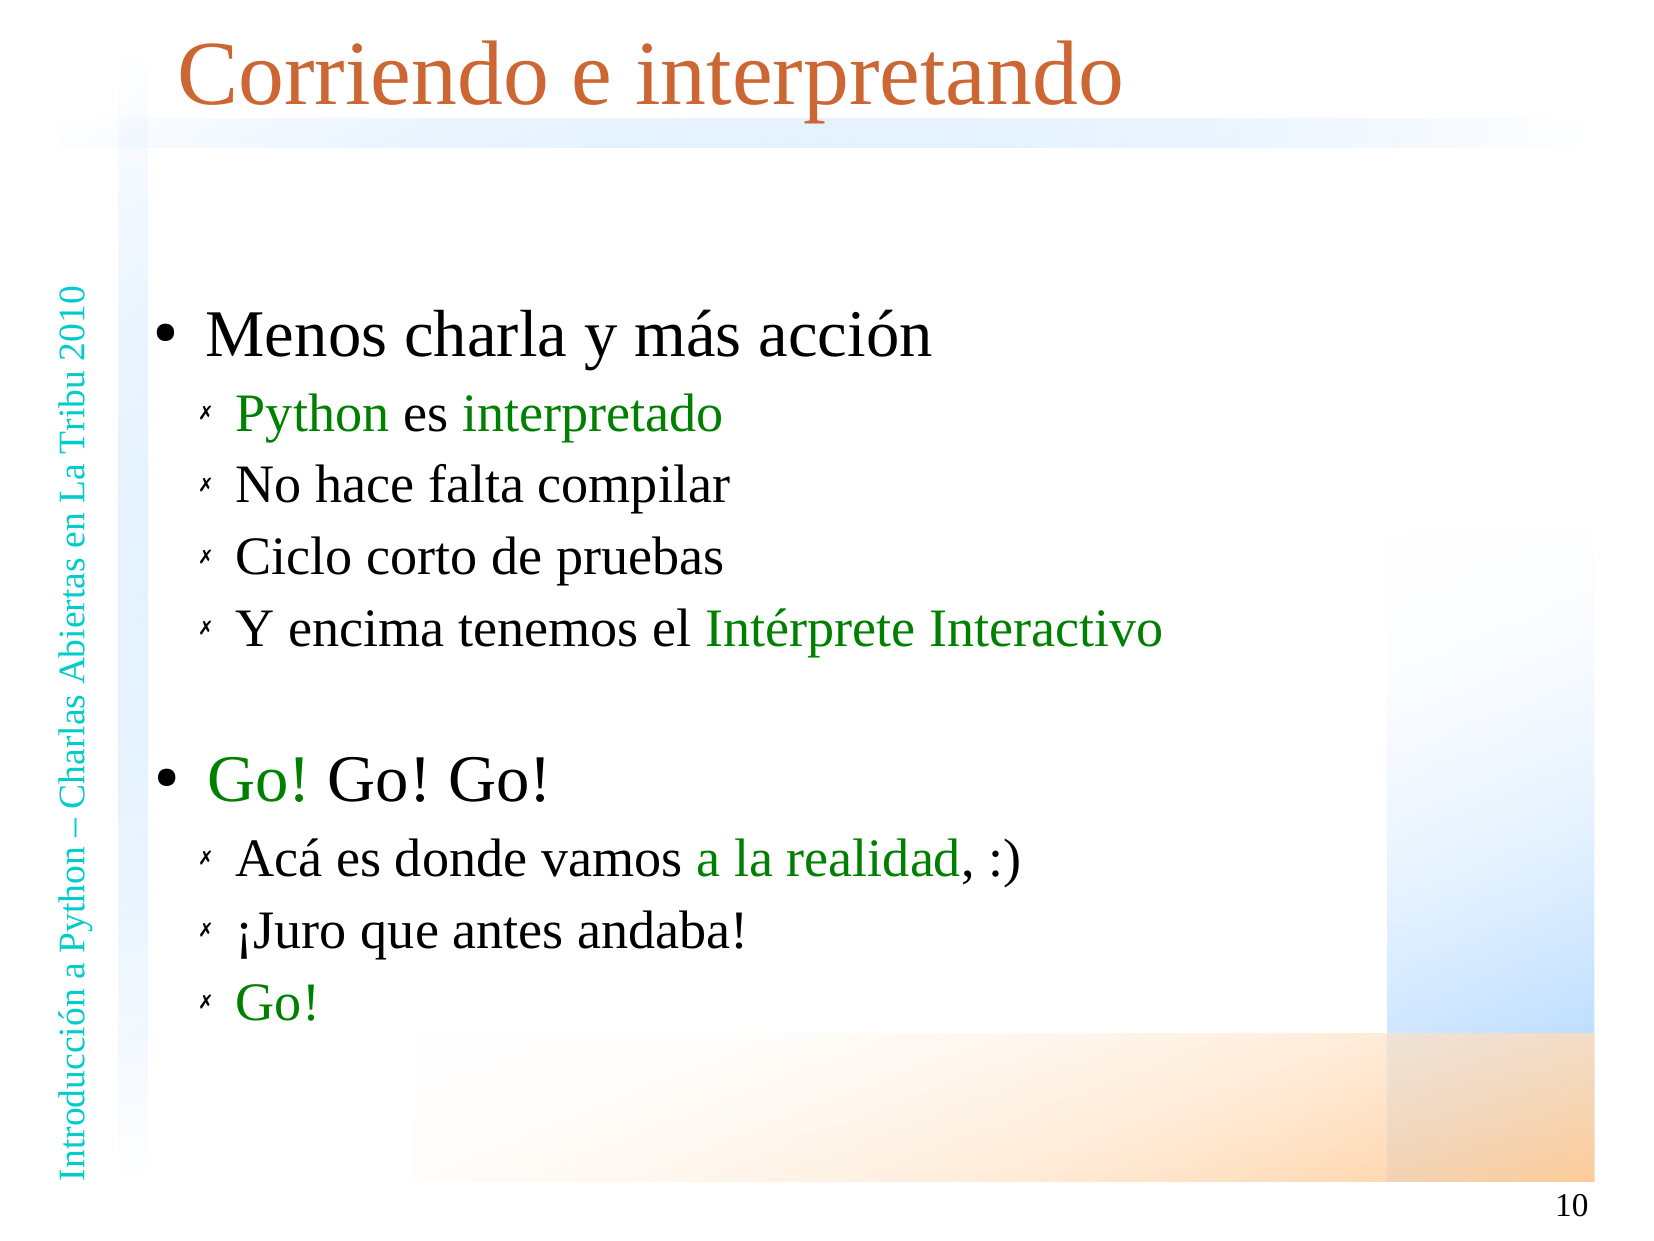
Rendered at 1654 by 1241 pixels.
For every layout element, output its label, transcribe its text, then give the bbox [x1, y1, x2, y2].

title Corriendo e interpretando [177, 0, 1595, 147]
text_box Menos charla y más acción Python es interpretado No hace falta compilar Ciclo corto de pruebas Y encima tenemos el Intérprete Interactivo Go! Go! Go! Acá es donde vamos a la realidad, :) ¡Juro que antes andaba! Go! [118, 147, 1595, 1182]
